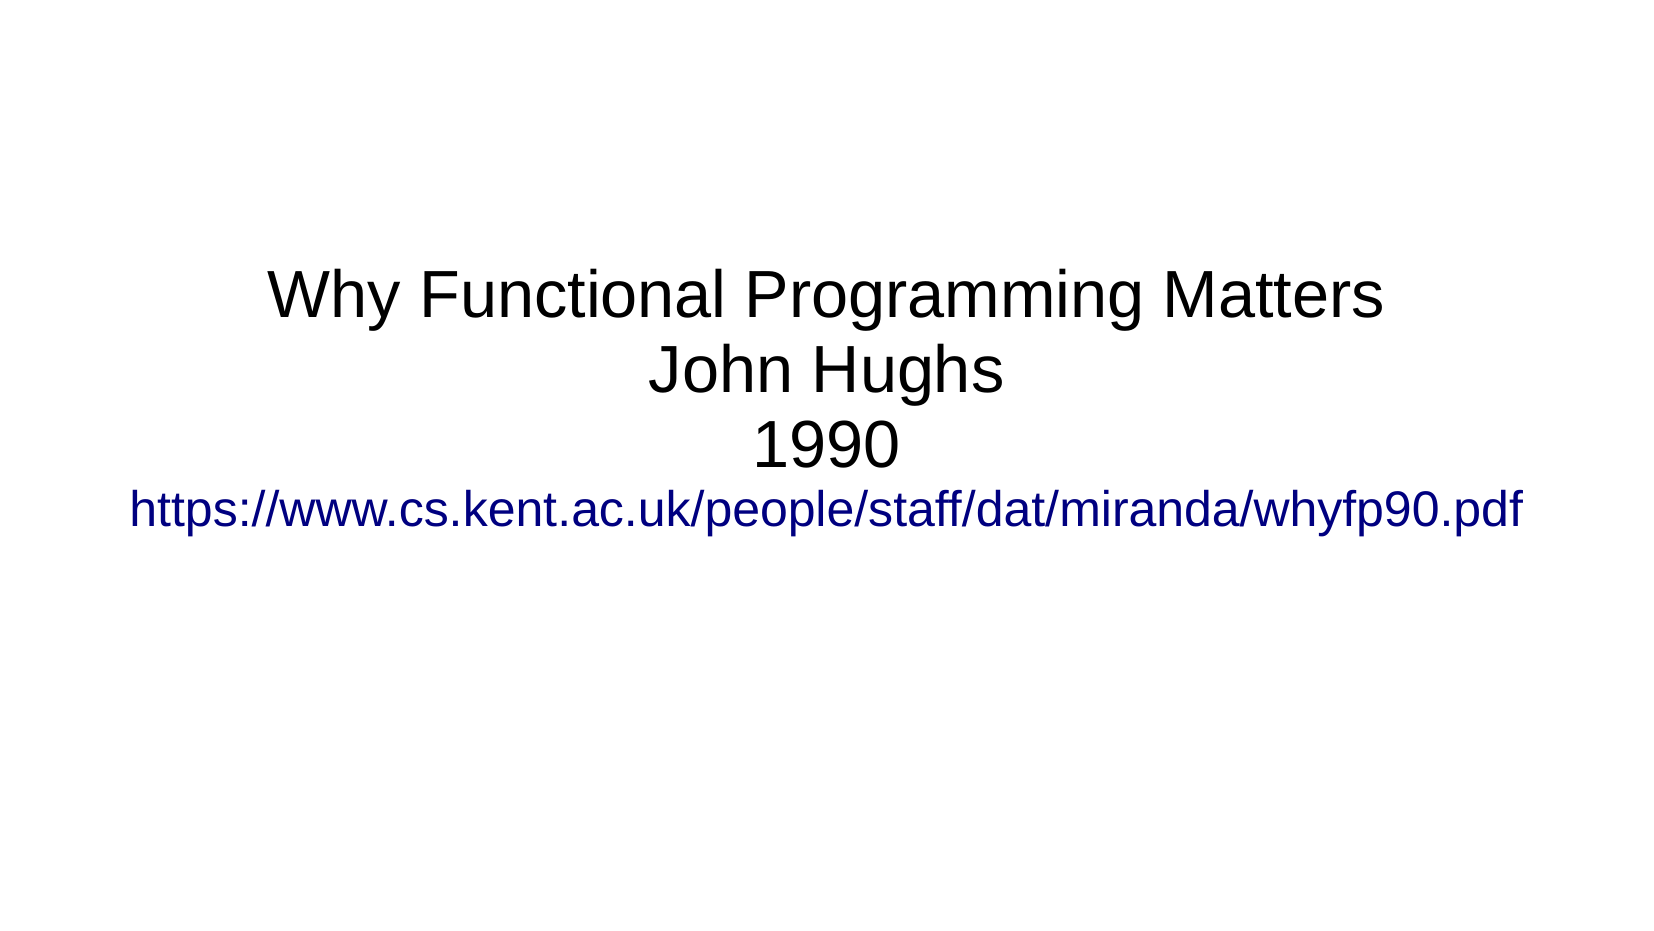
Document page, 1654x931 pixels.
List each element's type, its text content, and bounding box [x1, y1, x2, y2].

subtitle Why Functional Programming Matters John Hughs 1990 https://www.cs.kent.ac.uk/people/staff/dat/miranda/whyfp90.pdf [82, 37, 1571, 757]
